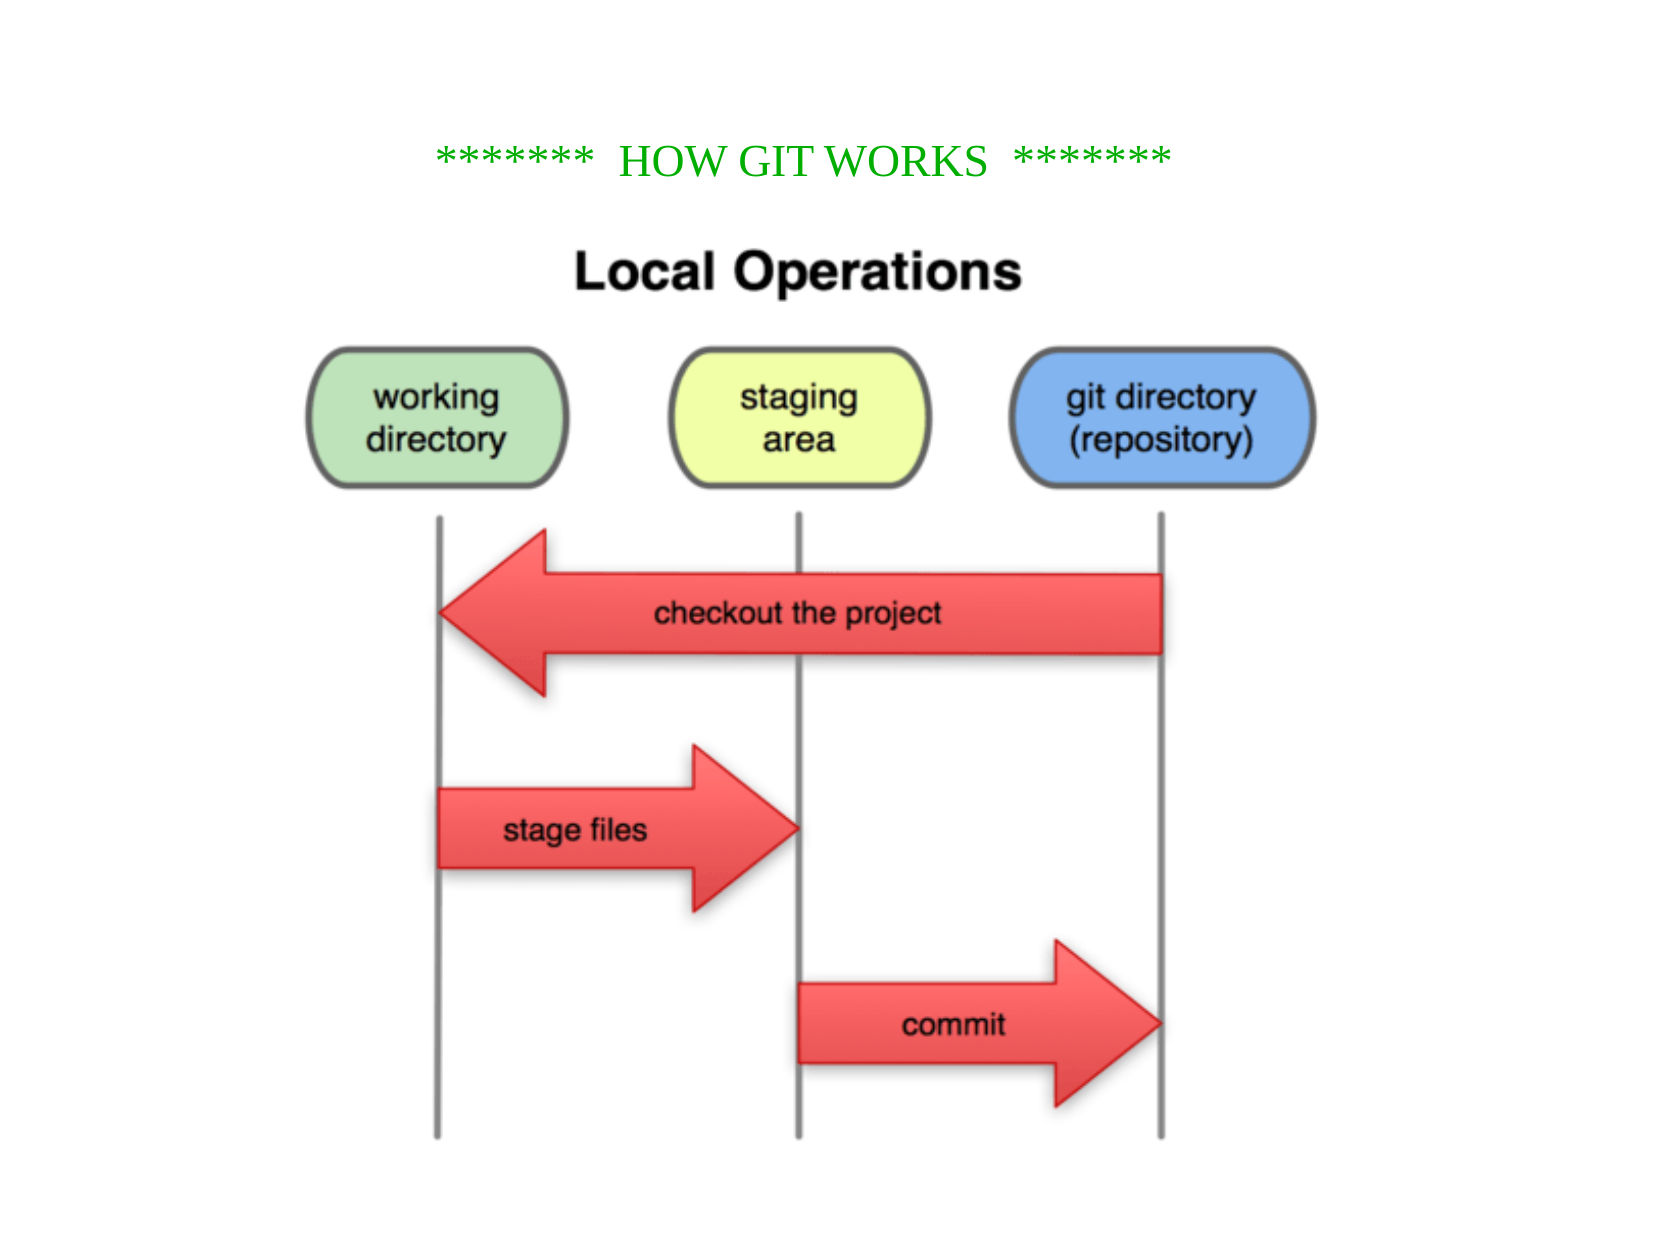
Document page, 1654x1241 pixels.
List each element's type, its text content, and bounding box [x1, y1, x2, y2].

text_box ******* HOW GIT WORKS ******* [45, 45, 1621, 1186]
picture [300, 239, 1321, 1145]
